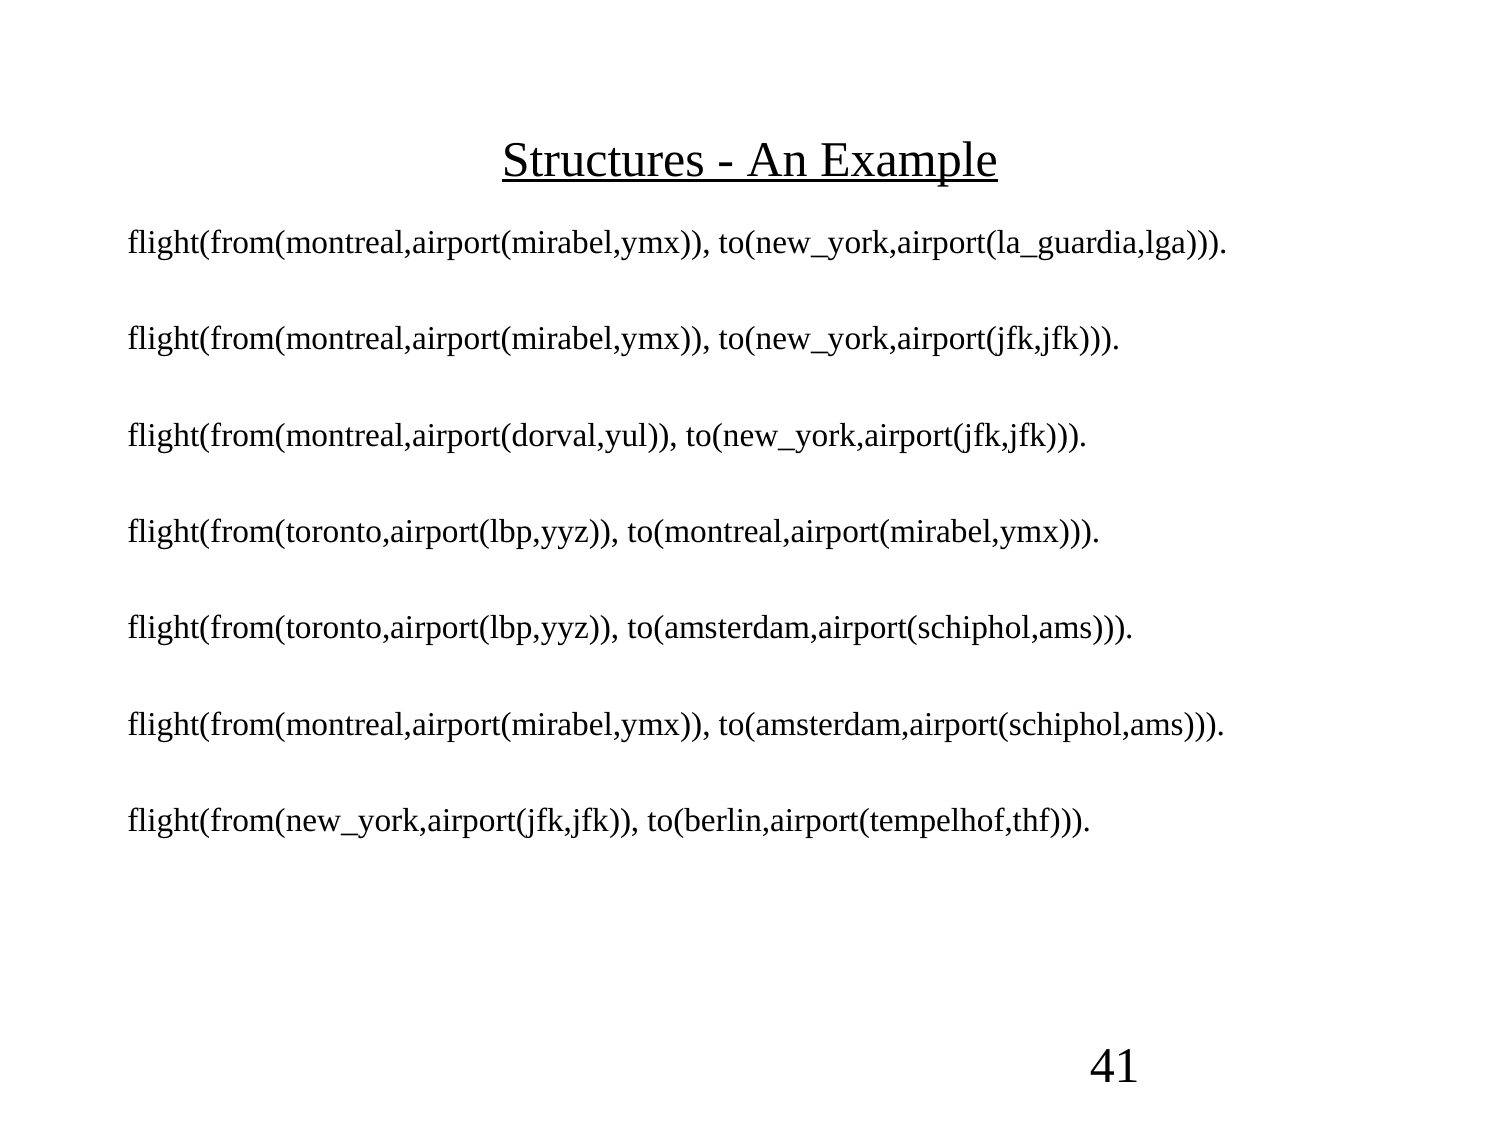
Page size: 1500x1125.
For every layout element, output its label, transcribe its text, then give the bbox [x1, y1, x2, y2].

list flight(from(montreal,airport(mirabel,ymx)), to(new_york,airport(la_guardia,lga))). flight(from(montreal,airport(mirabel,ymx)), to(new_york,airport(jfk,jfk))). flight(from(montreal,airport(dorval,yul)), to(new_york,airport(jfk,jfk))). flight(from(toronto,airport(lbp,yyz)), to(montreal,airport(mirabel,ymx))). flight(from(toronto,airport(lbp,yyz)), to(amsterdam,airport(schiphol,ams))). flight(from(montreal,airport(mirabel,ymx)), to(amsterdam,airport(schiphol,ams))). flight(from(new_york,airport(jfk,jfk)), to(berlin,airport(tempelhof,thf))). [112, 212, 1388, 888]
title Structures - An Example [112, 62, 1388, 212]
